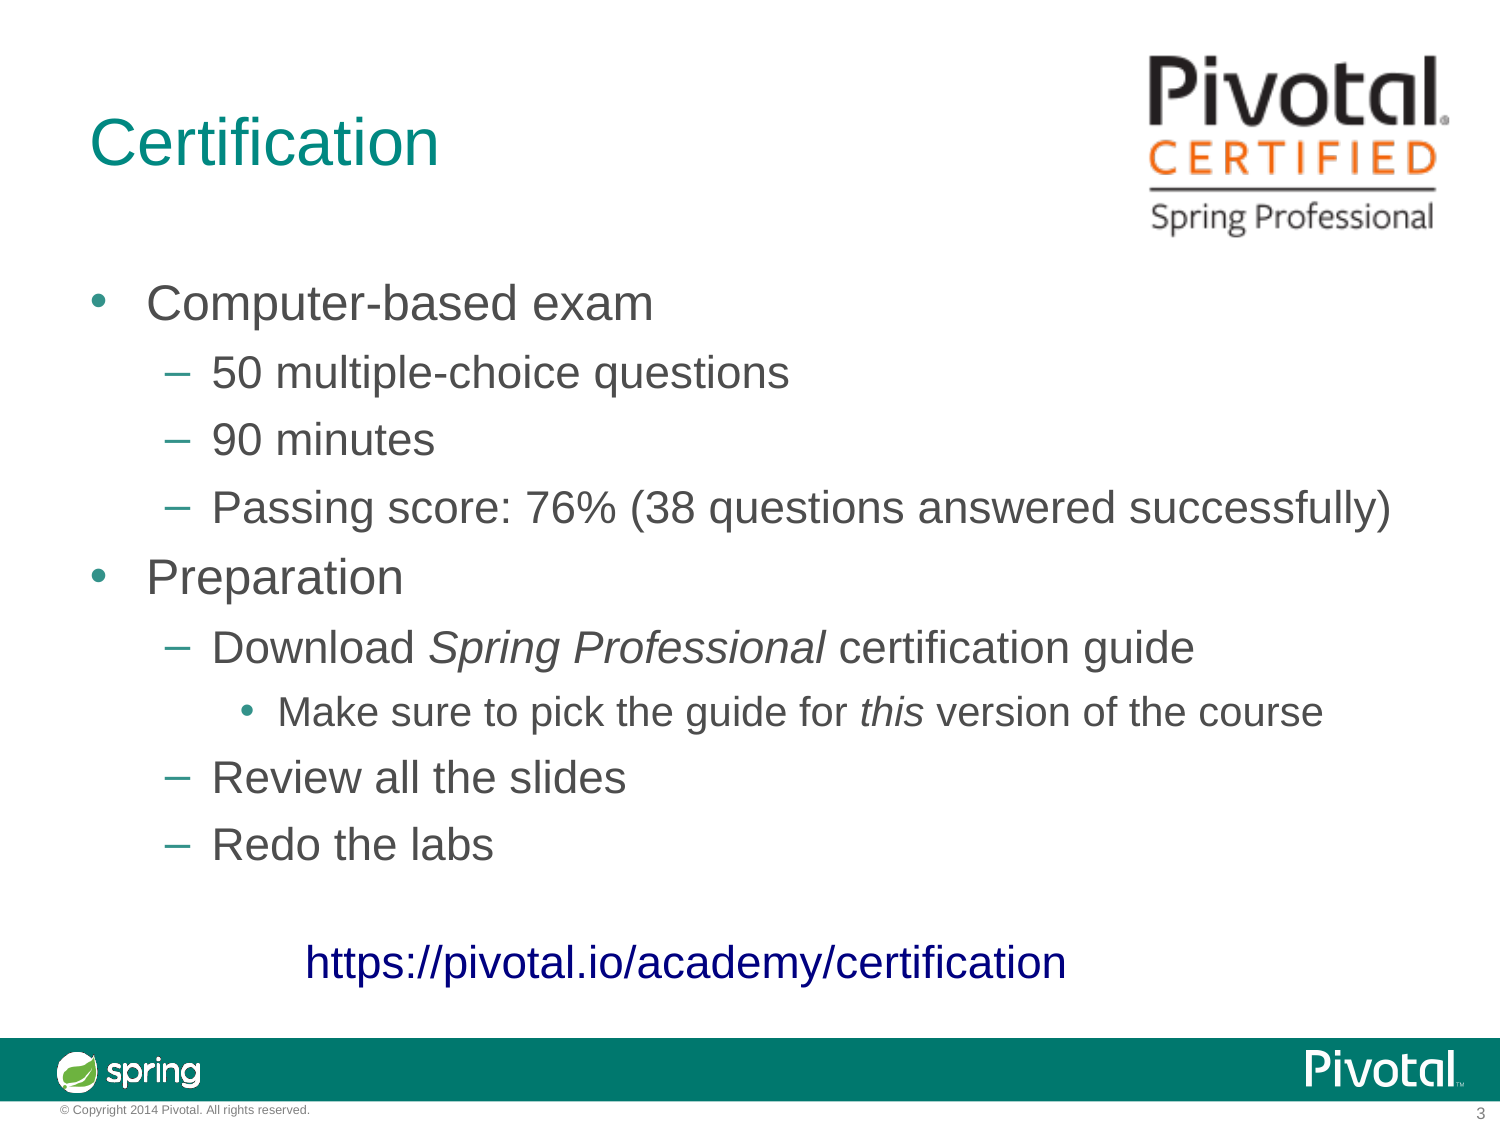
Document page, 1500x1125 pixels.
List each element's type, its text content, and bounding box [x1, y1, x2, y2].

picture [1306, 1050, 1464, 1087]
picture [1115, 22, 1471, 263]
text_box https://pivotal.io/academy/certification [290, 925, 1154, 996]
list Computer-based exam 50 multiple-choice questions 90 minutes Passing score: 76% (38 questions answered successfully) Preparation Download Spring Professional certification guide Make sure to pick the guide for this version of the course Review all the slides Redo the labs [75, 262, 1426, 1005]
picture [32, 1041, 210, 1103]
title Certification [75, 45, 1115, 233]
